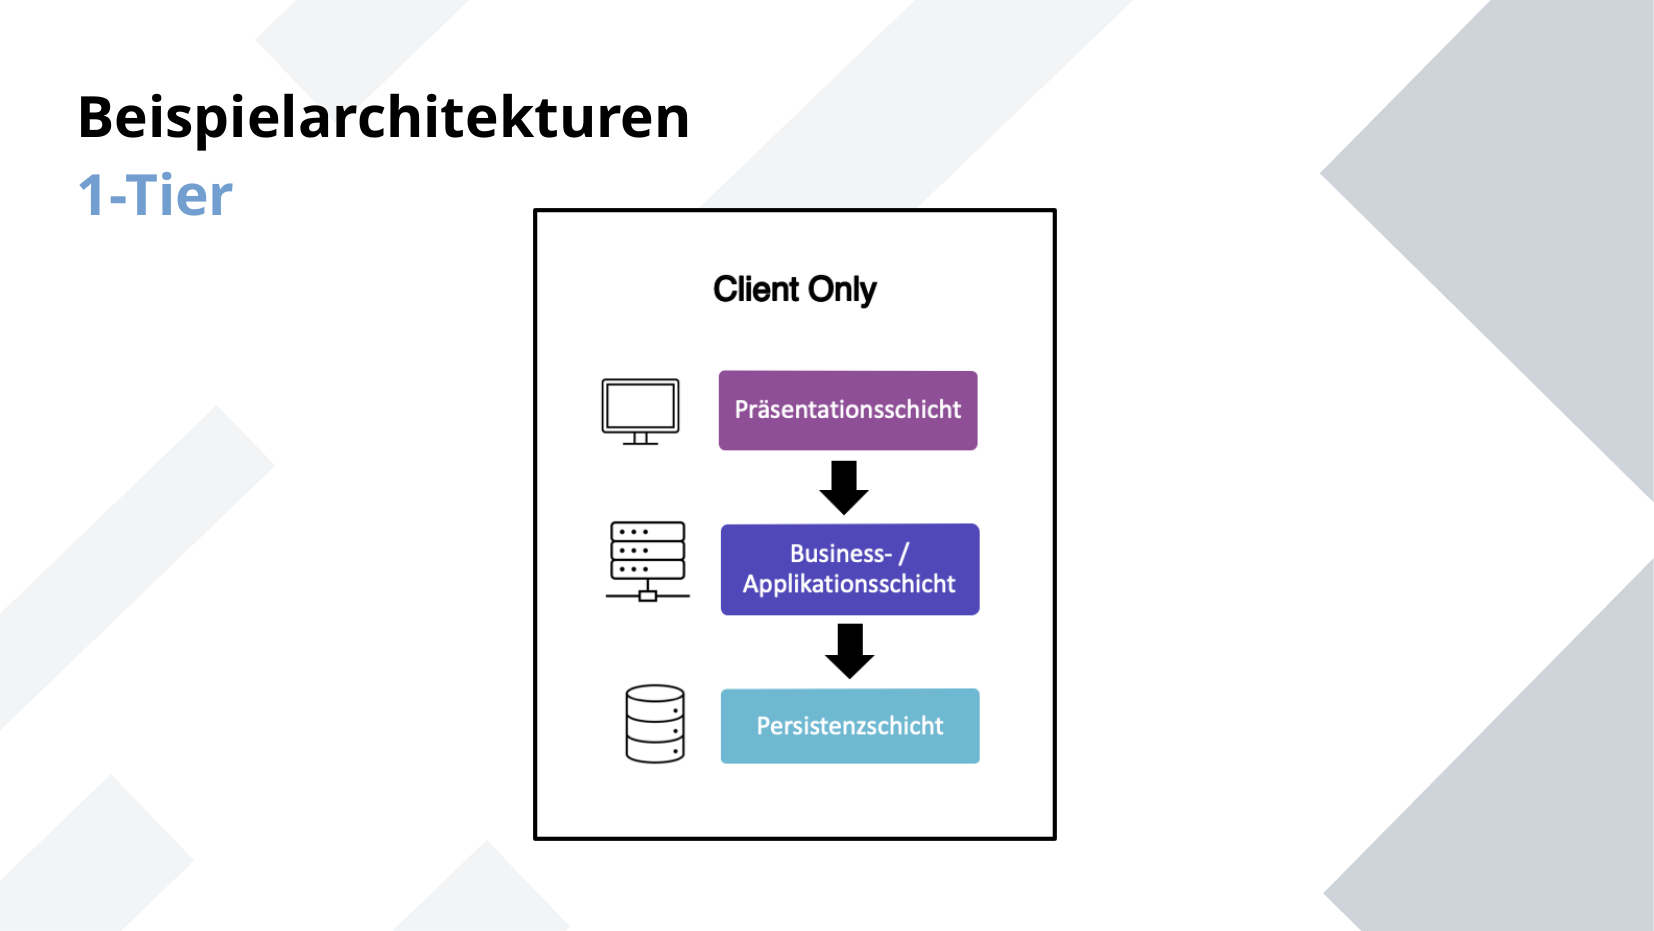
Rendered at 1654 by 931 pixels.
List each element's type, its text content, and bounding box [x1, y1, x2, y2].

picture [531, 206, 1059, 843]
title Beispielarchitekturen 1-Tier [76, 76, 1565, 233]
